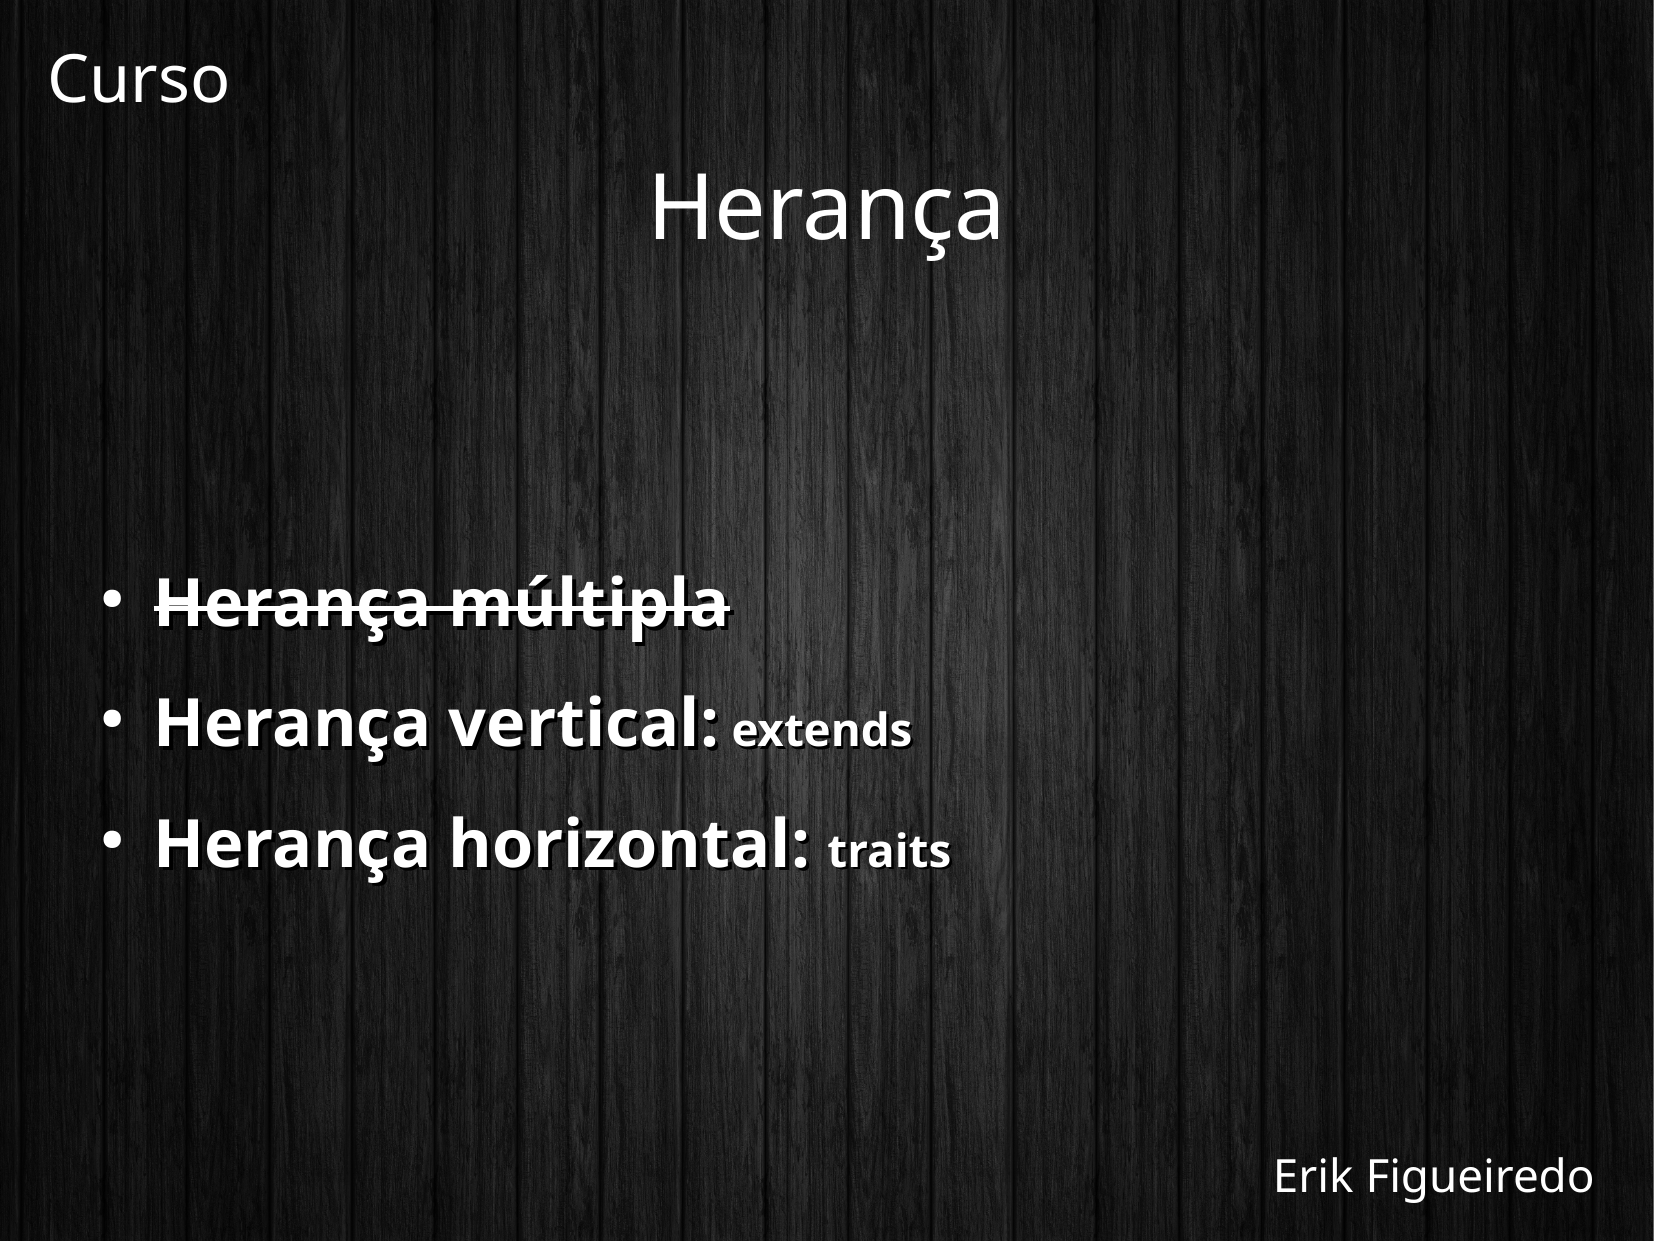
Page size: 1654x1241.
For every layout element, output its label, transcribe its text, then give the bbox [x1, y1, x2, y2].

list Herança múltipla Herança vertical: extends Herança horizontal: traits [82, 311, 1571, 1131]
text_box Erik Figueiredo [768, 1133, 1595, 1217]
text_box Curso [47, 35, 1087, 119]
picture [0, 0, 1654, 1241]
title Herança [82, 129, 1571, 278]
